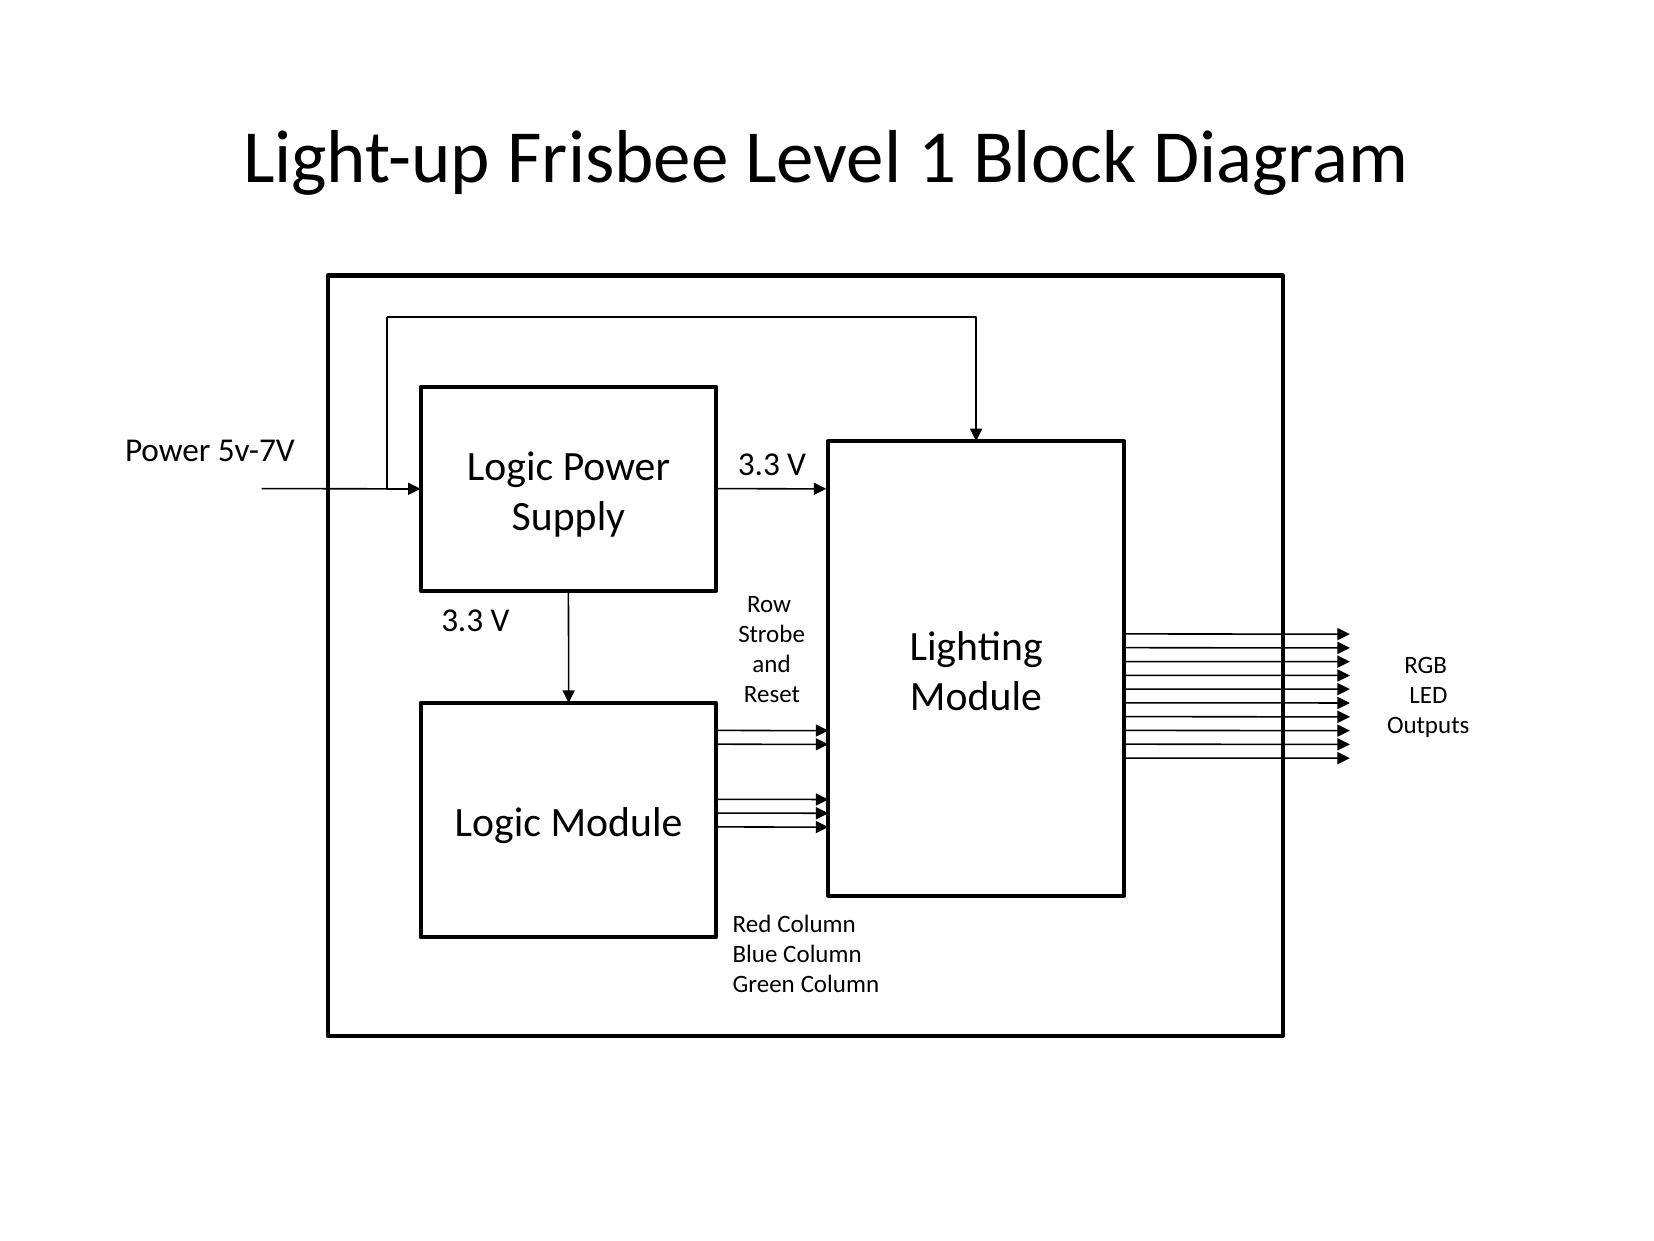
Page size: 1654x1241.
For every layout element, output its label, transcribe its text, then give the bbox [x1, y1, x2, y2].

text_box [1124, 663, 1283, 674]
text_box [1124, 690, 1283, 702]
text_box [1124, 732, 1283, 743]
text_box RGB LED Outputs [1363, 641, 1494, 746]
text_box 3.3 V [426, 590, 525, 646]
text_box [817, 814, 828, 826]
text_box [327, 490, 1283, 1037]
text_box 3.3 V [723, 434, 822, 490]
text_box [717, 745, 828, 798]
text_box Lighting Module [828, 440, 1124, 896]
text_box [1124, 649, 1283, 660]
text_box [388, 318, 975, 729]
text_box [327, 275, 1283, 633]
text_box [717, 814, 815, 826]
text_box Logic Power Supply [420, 386, 717, 591]
text_box Red Column Blue Column Green Column [717, 899, 919, 1005]
text_box Row Strobe and Reset [723, 580, 821, 715]
title Light-up Frisbee Level 1 Block Diagram [82, 49, 1571, 257]
text_box Power 5v-7V [110, 421, 337, 476]
text_box [717, 732, 828, 743]
text_box [1124, 635, 1283, 647]
text_box [717, 801, 828, 812]
text_box Logic Module [420, 702, 717, 938]
text_box [1124, 718, 1283, 729]
text_box [1124, 745, 1283, 757]
text_box [1124, 704, 1283, 716]
text_box [1124, 677, 1283, 688]
